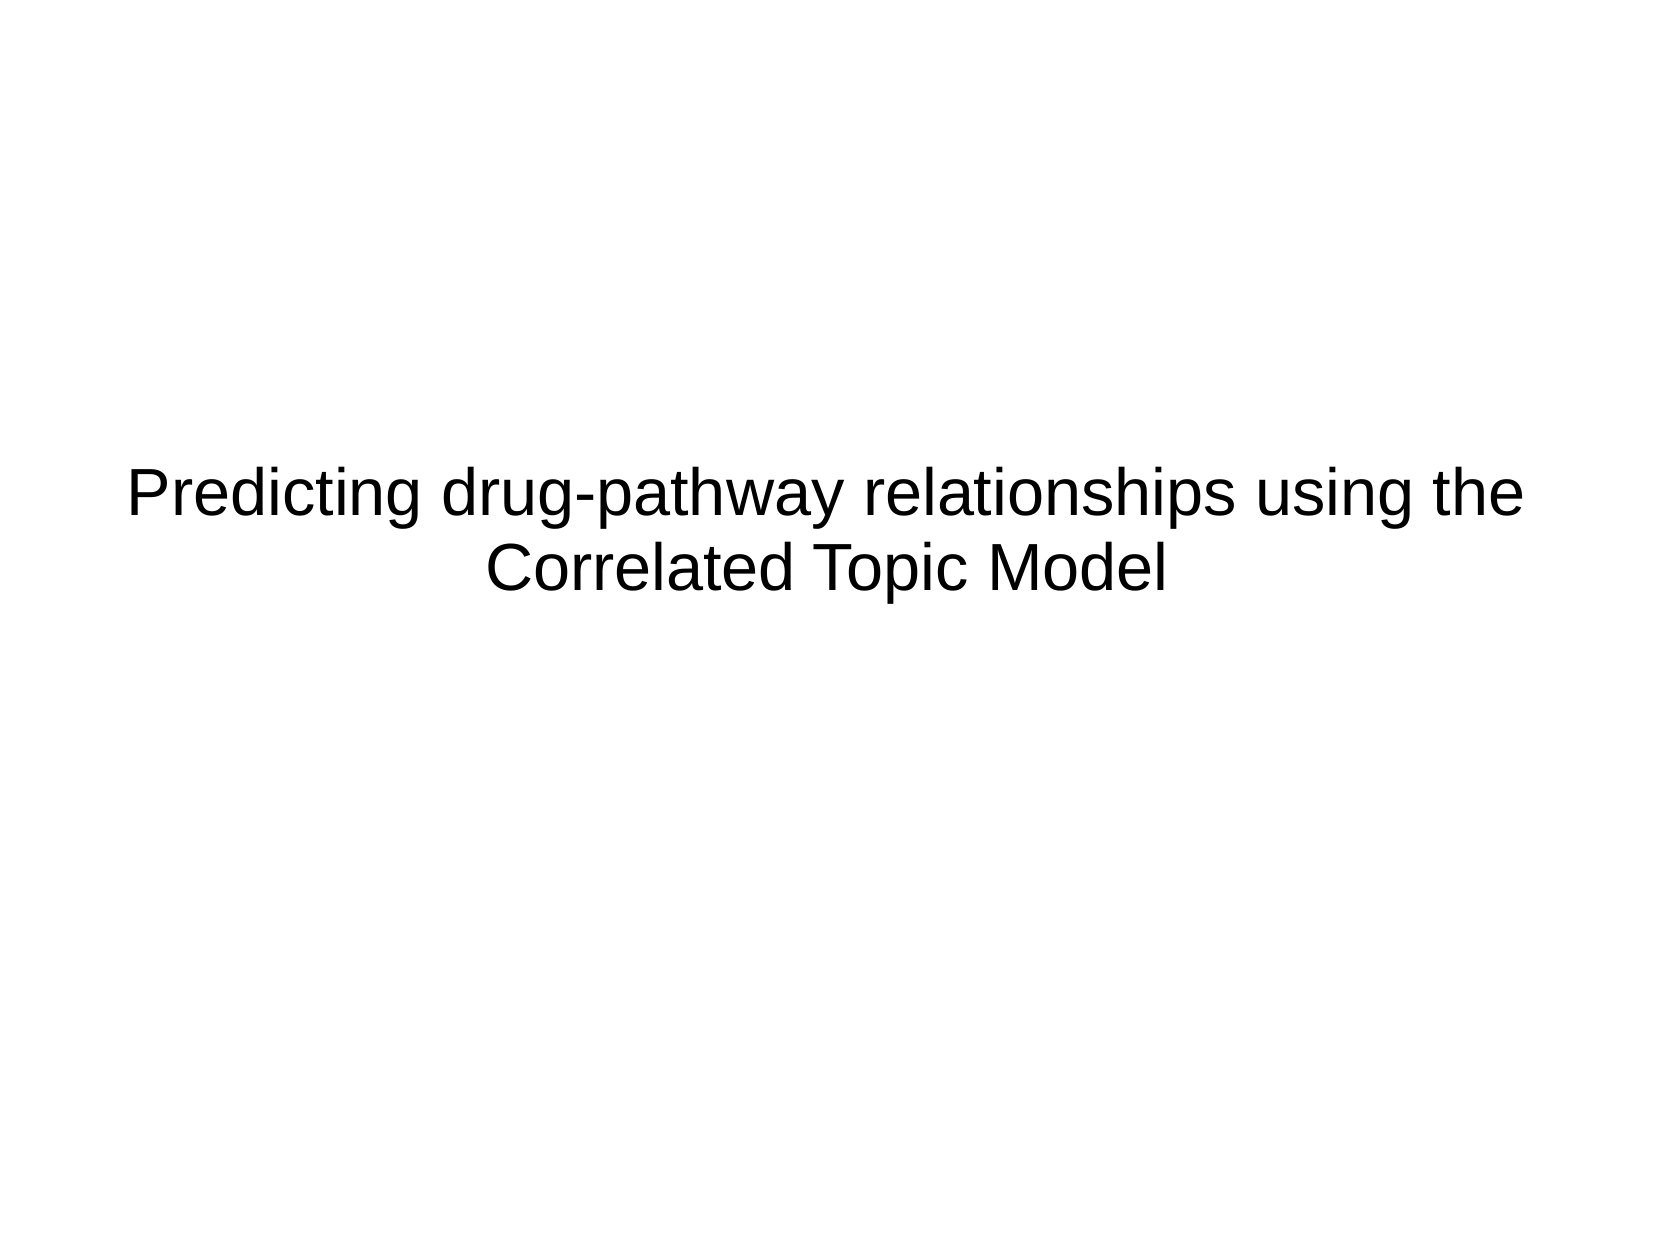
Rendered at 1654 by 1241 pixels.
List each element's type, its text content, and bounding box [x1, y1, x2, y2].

subtitle Predicting drug-pathway relationships using the Correlated Topic Model [82, 49, 1571, 1010]
